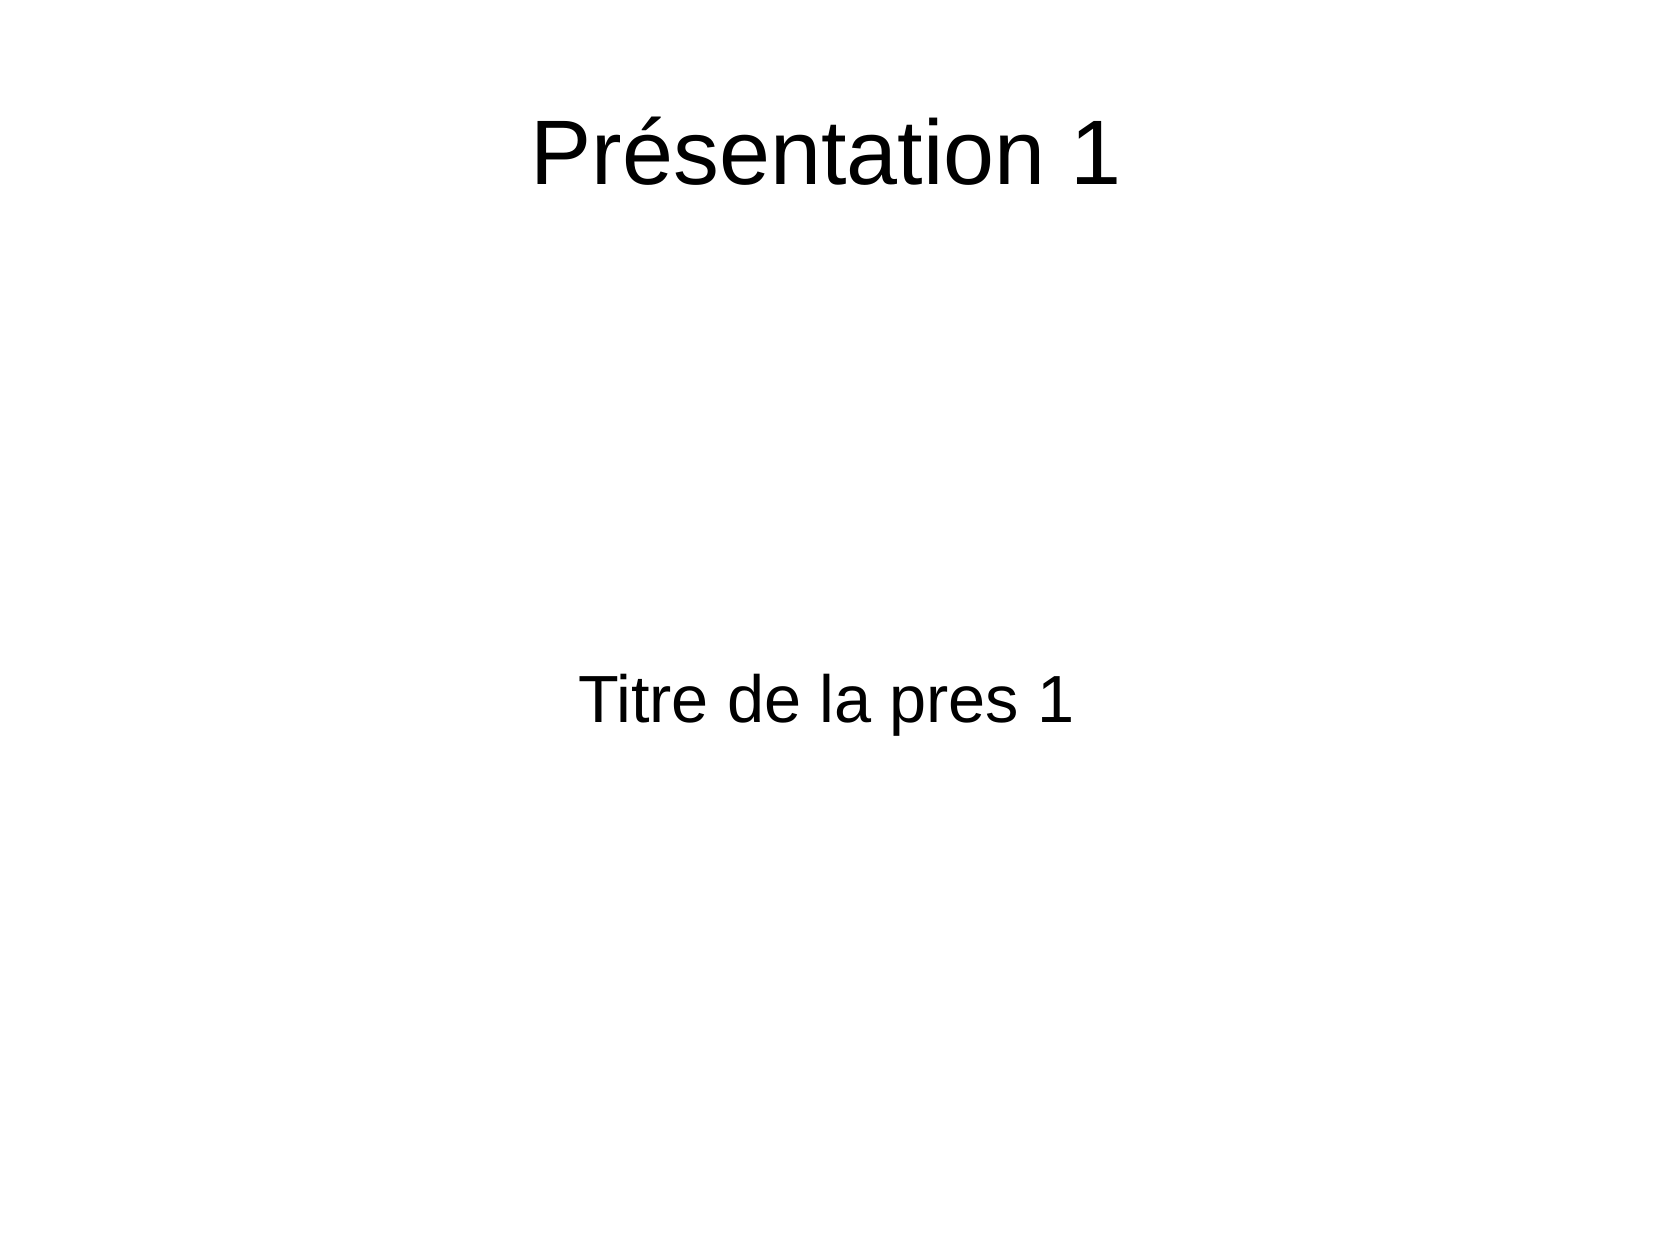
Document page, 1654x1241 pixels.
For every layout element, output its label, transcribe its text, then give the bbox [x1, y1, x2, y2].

title Présentation 1 [82, 56, 1571, 250]
subtitle Titre de la pres 1 [82, 297, 1571, 1102]
